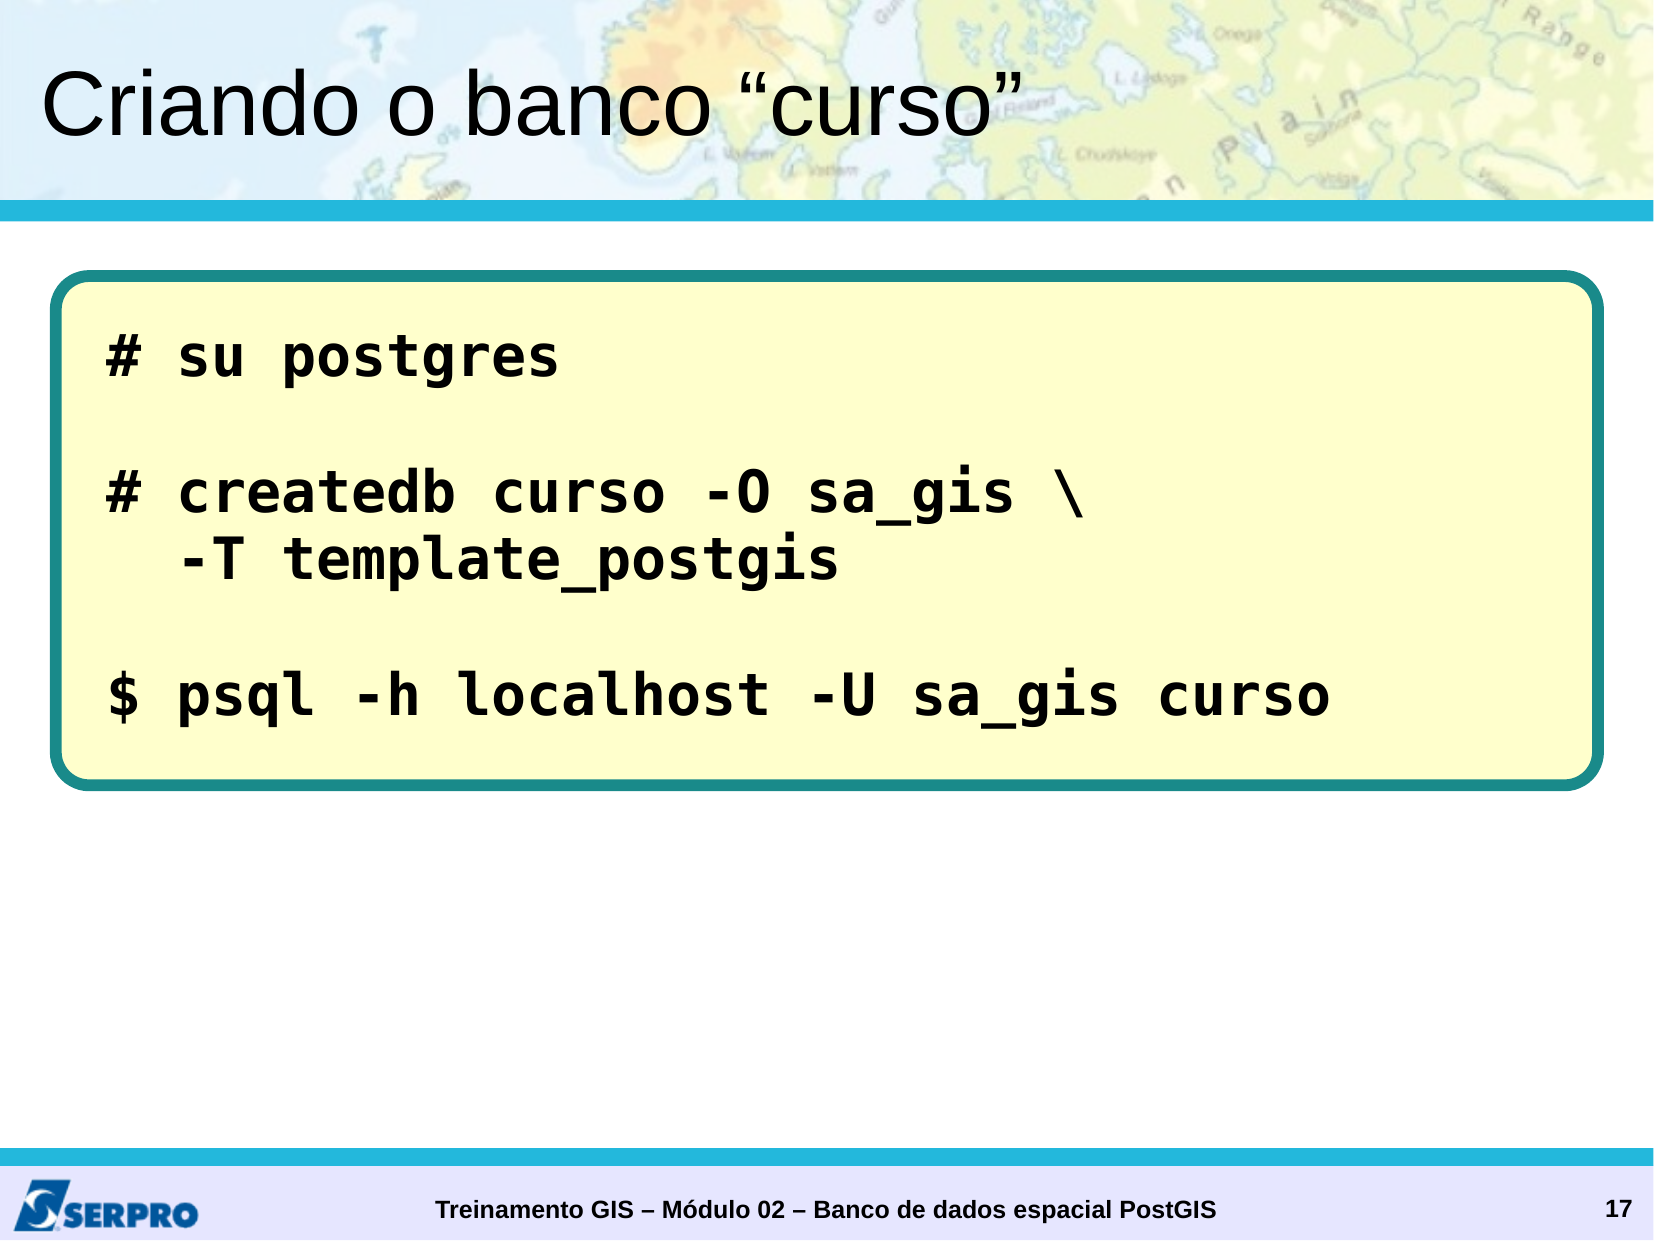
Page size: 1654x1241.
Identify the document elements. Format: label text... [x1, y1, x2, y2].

title Criando o banco “curso” [40, 49, 1614, 159]
text_box [55, 276, 1599, 786]
picture [10, 1177, 201, 1235]
text_box # su postgres # createdb curso -O sa_gis \ -T template_postgis $ psql -h localhost -U sa_gis curso [91, 315, 1563, 737]
